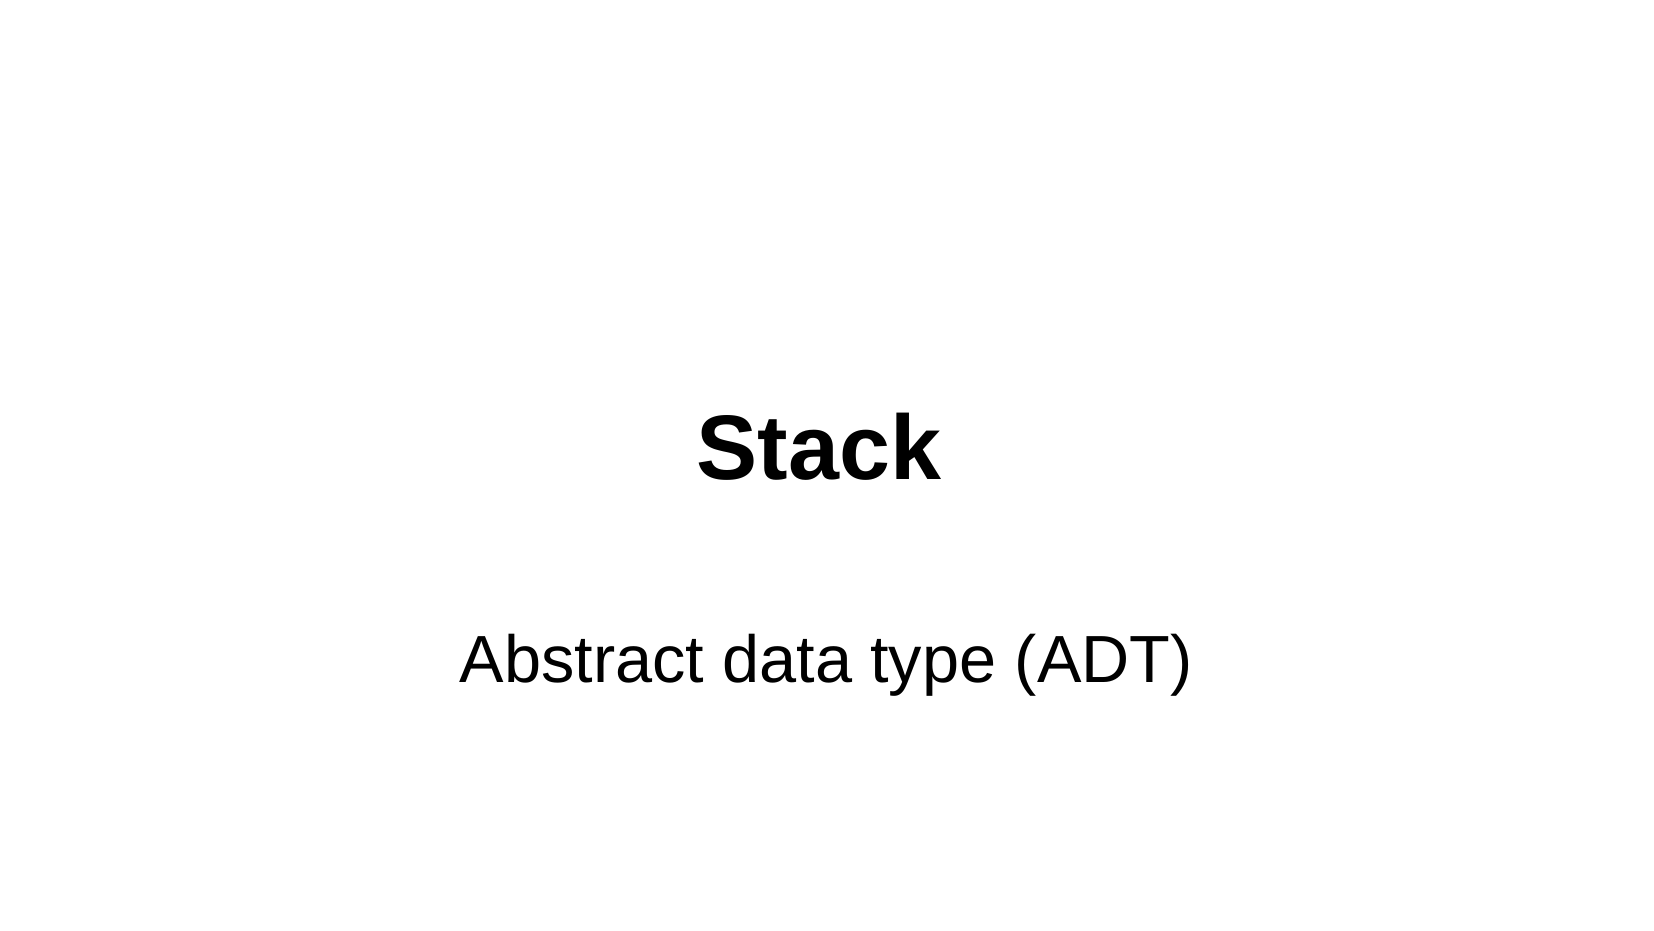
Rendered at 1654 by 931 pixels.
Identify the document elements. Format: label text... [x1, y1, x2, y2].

subtitle Abstract data type (ADT) [82, 562, 1571, 758]
title Stack [75, 369, 1564, 526]
